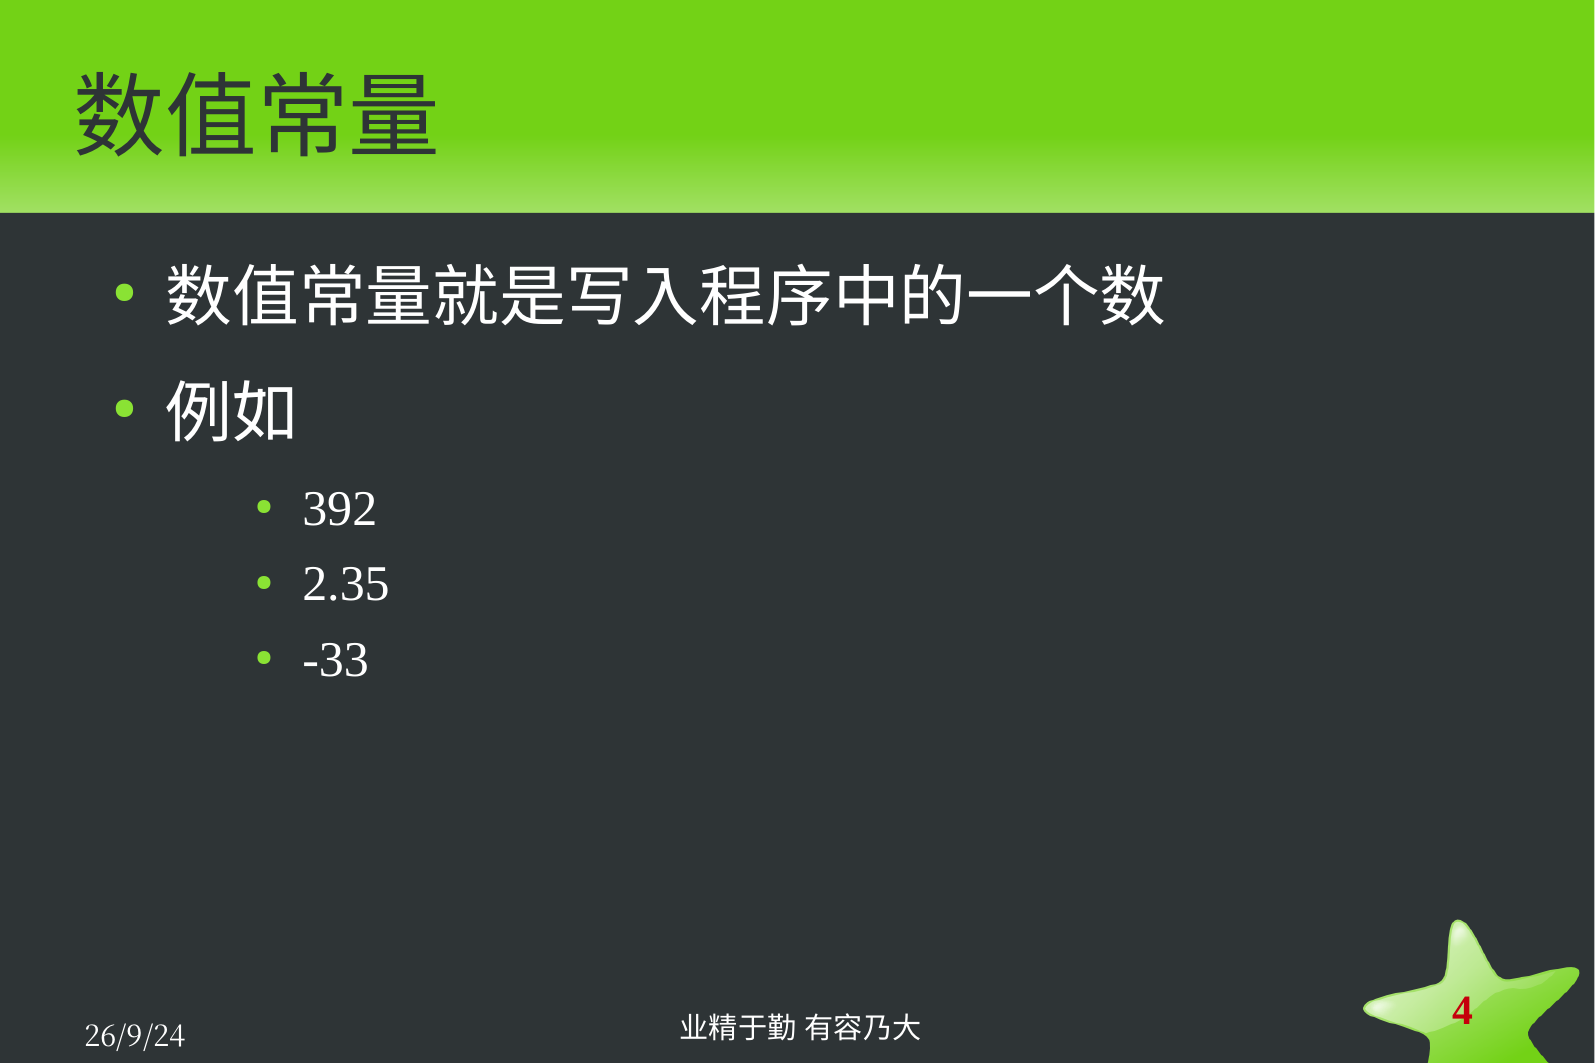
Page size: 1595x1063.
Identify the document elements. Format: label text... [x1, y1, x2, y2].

list 数值常量就是写入程序中的一个数 例如 392 2.35 -33 [79, 248, 1515, 951]
picture [0, 0, 1595, 1063]
title 数值常量 [74, 25, 1510, 203]
